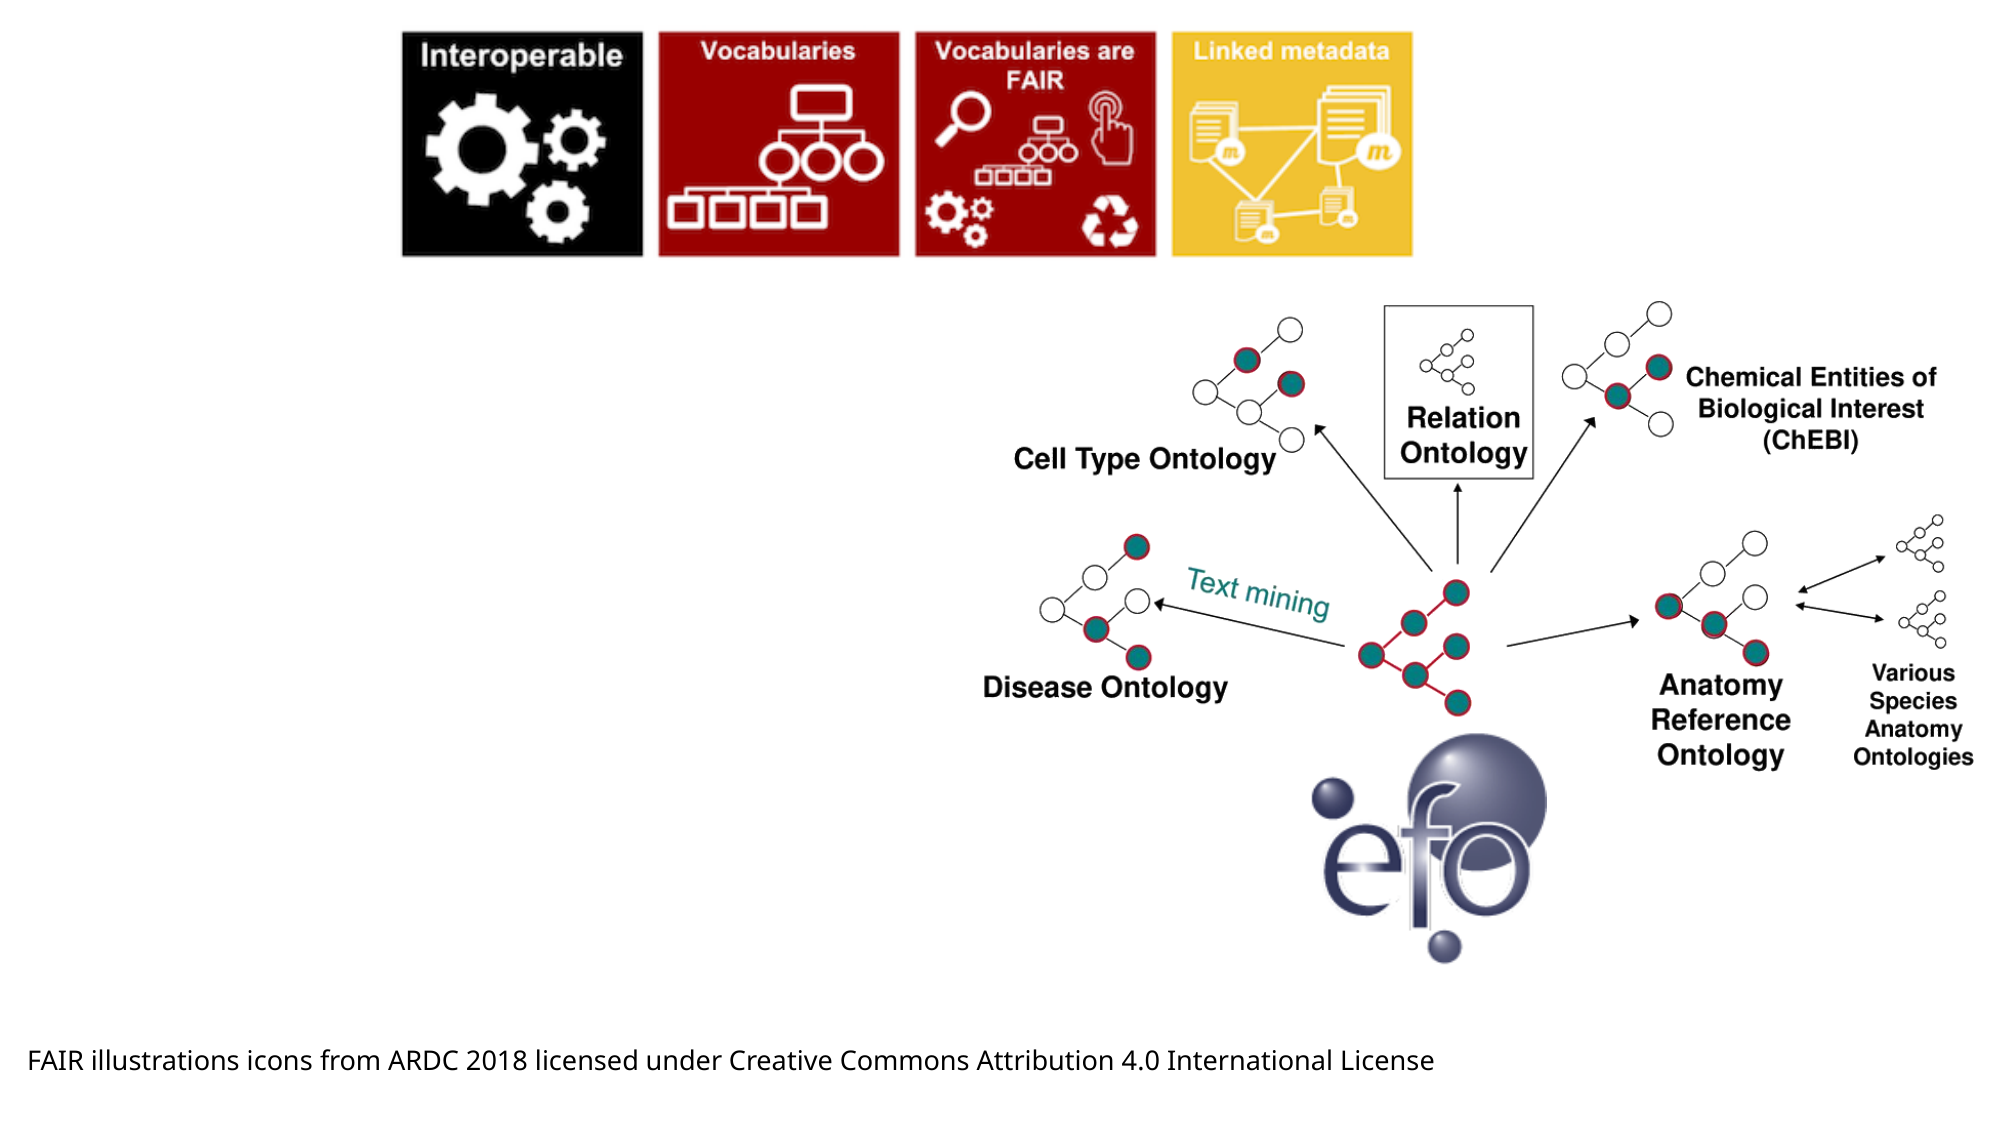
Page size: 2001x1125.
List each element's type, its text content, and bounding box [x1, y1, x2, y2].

picture [394, 22, 1421, 261]
text_box FAIR illustrations icons from ARDC 2018 licensed under Creative Commons Attribution 4.0 International License [12, 1028, 1548, 1125]
picture [974, 294, 1977, 966]
